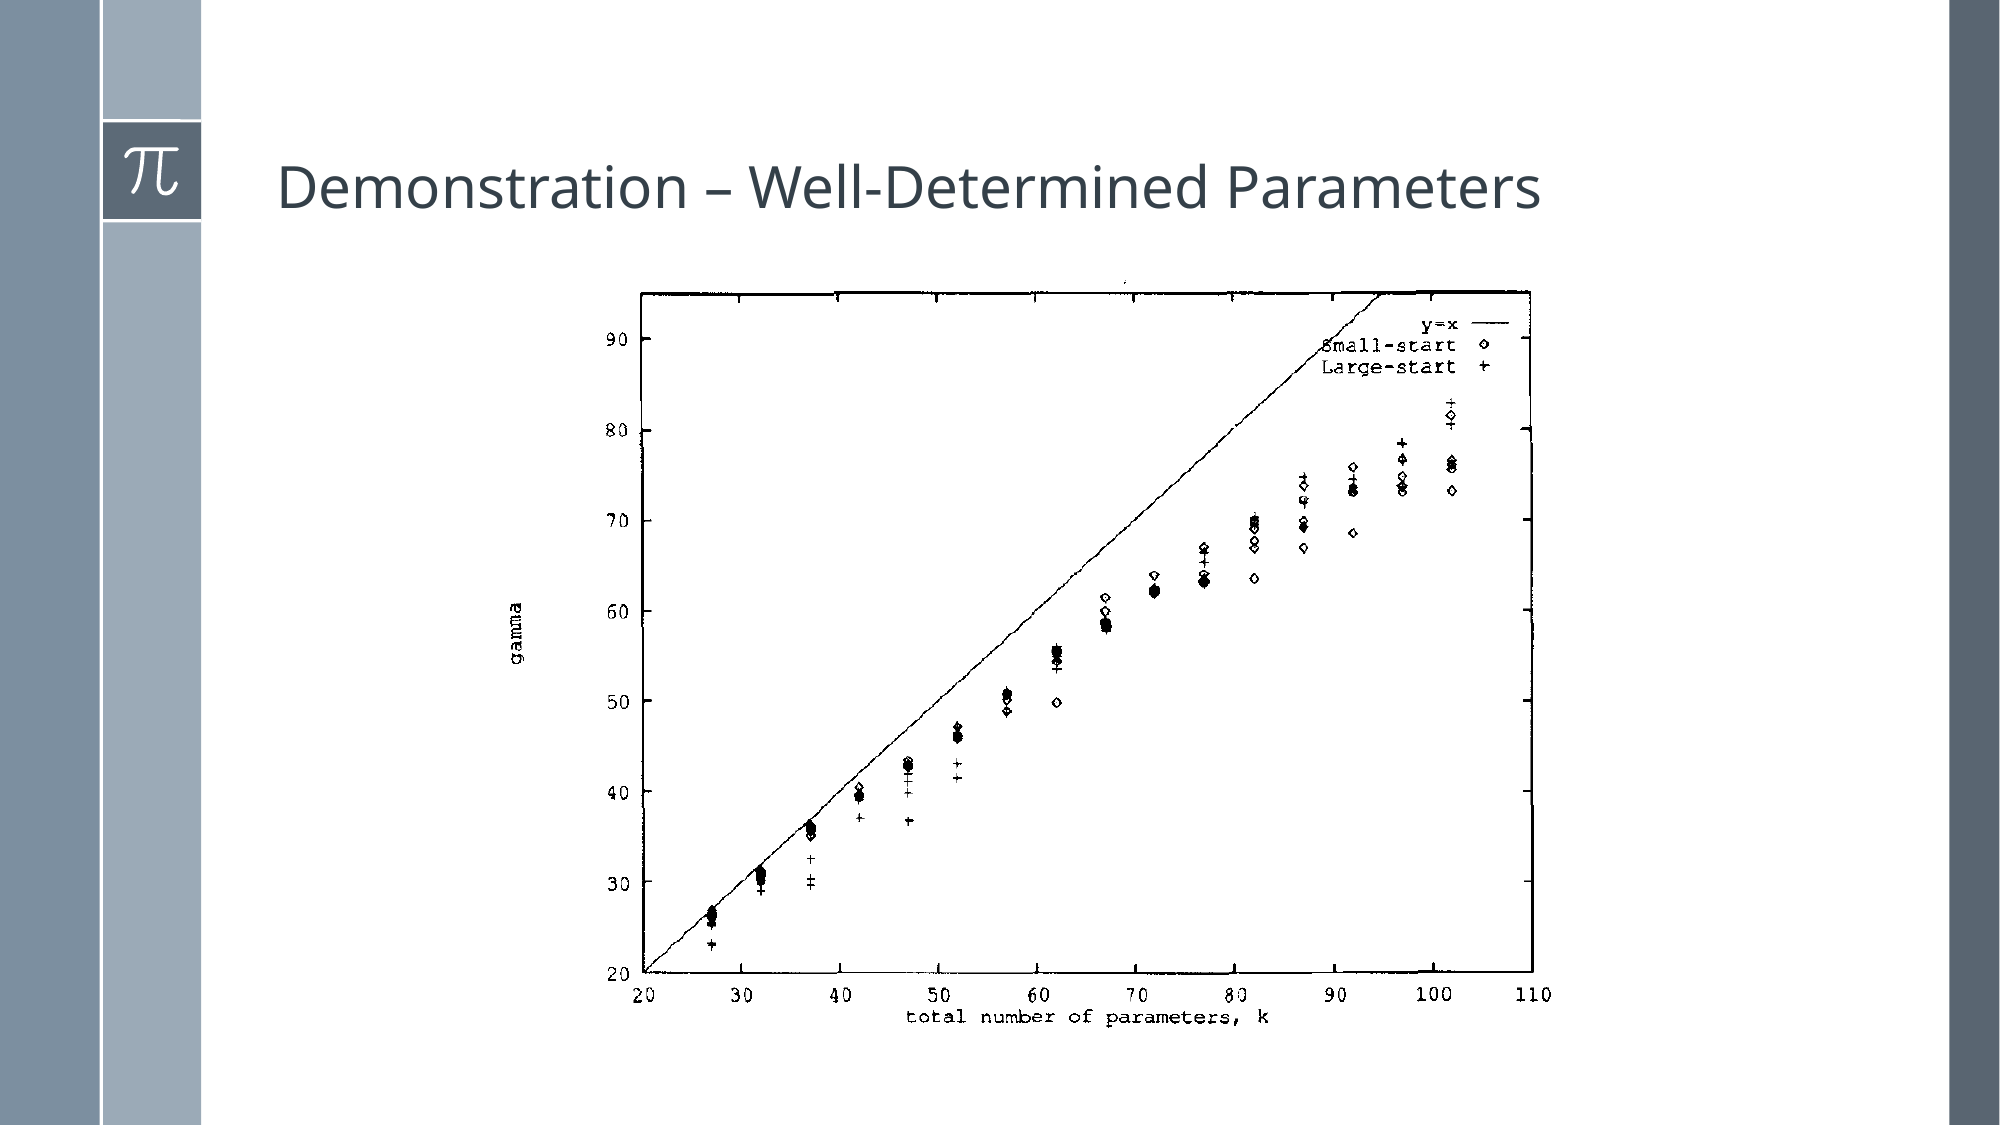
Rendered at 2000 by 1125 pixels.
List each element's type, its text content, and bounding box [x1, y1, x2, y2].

text_box Demonstration – Well-Determined Parameters [261, 29, 1867, 233]
picture [472, 262, 1591, 1041]
